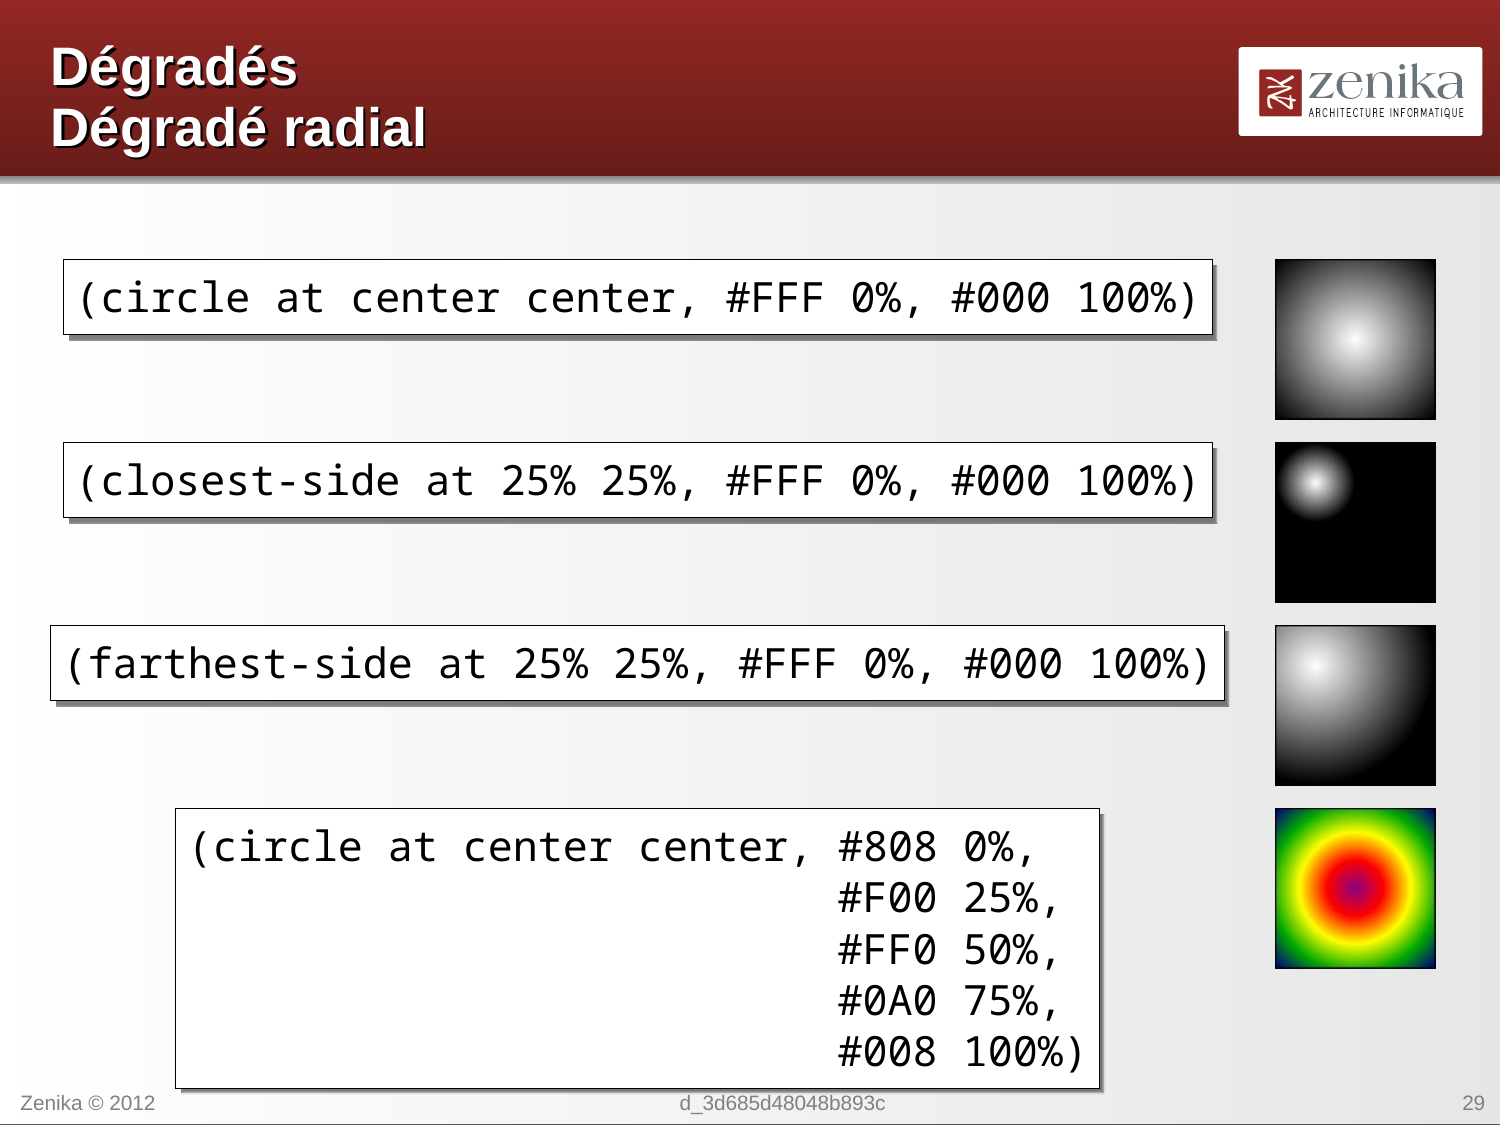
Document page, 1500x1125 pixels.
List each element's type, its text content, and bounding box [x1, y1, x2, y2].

text_box (circle at center center, #FFF 0%, #000 100%) [63, 259, 1213, 335]
text_box (closest-side at 25% 25%, #FFF 0%, #000 100%) [63, 442, 1213, 518]
picture [1275, 625, 1436, 786]
picture [1275, 259, 1436, 420]
text_box (farthest-side at 25% 25%, #FFF 0%, #000 100%) [50, 625, 1225, 701]
picture [1275, 808, 1436, 969]
picture [1257, 58, 1464, 125]
title Dégradés Dégradé radial [50, 15, 1206, 180]
text_box (circle at center center, #808 0%, #F00 25%, #FF0 50%, #0A0 75%, #008 100%) [175, 808, 1100, 1089]
picture [1275, 442, 1436, 603]
